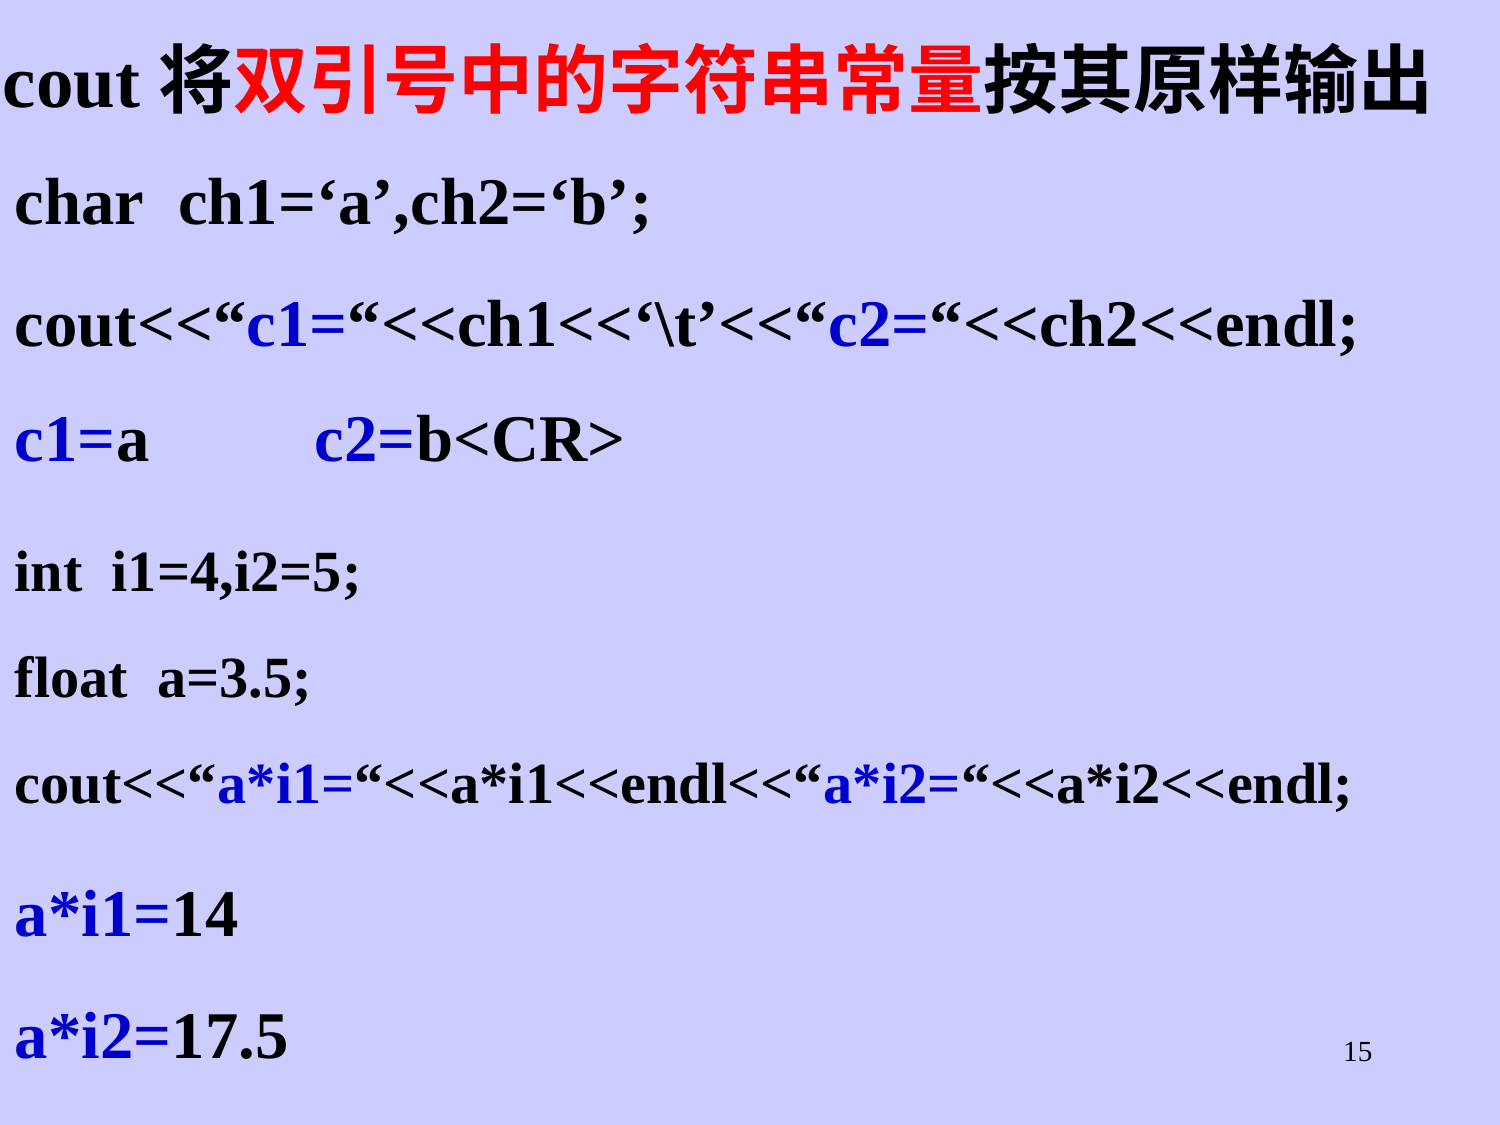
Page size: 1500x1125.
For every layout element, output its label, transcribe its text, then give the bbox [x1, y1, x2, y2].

text_box a*i1=14 a*i2=17.5 [0, 862, 1201, 1080]
text_box c1=a c2=b<CR> [0, 387, 1186, 483]
text_box <编号> [1074, 1025, 1388, 1101]
text_box int i1=4,i2=5; float a=3.5; cout<<“a*i1=“<<a*i1<<endl<<“a*i2=“<<a*i2<<endl; [0, 525, 1500, 824]
text_box char ch1=‘a’,ch2=‘b’; cout<<“c1=“<<ch1<<‘\t’<<“c2=“<<ch2<<endl; [0, 149, 1409, 368]
text_box cout将双引号中的字符串常量按其原样输出 [0, 24, 1500, 131]
